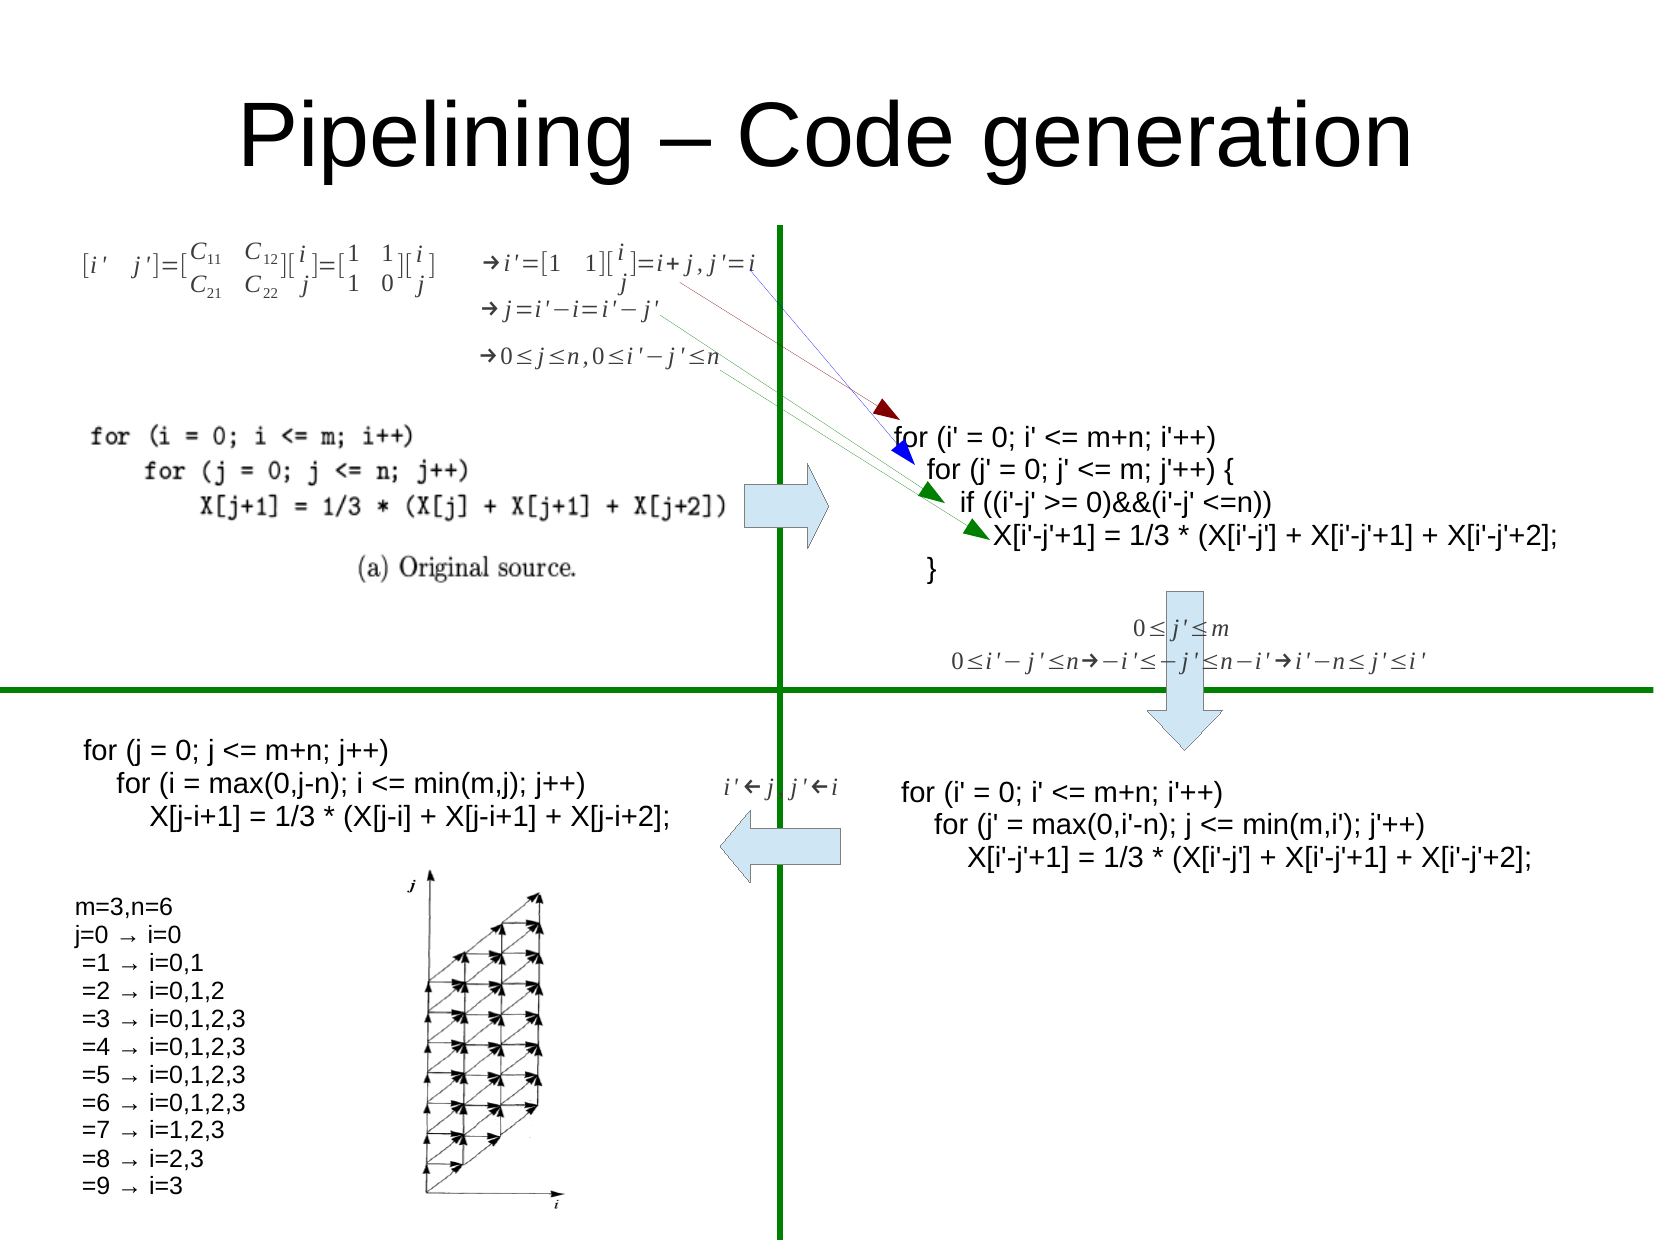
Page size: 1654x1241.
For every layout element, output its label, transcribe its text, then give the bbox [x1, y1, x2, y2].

chart [472, 342, 726, 371]
picture [403, 867, 574, 1215]
text_box [744, 463, 829, 549]
picture [81, 415, 736, 594]
chart [75, 234, 441, 302]
text_box [1147, 676, 1223, 751]
text_box m=3,n=6 j=0 → i=0 =1 → i=0,1 =2 → i=0,1,2 =3 → i=0,1,2,3 =4 → i=0,1,2,3 =5 → i=0,1,2,3 =6 → i=0,1,2,3 =7 → i=1,2,3 =8 → i=2,3 =9 → i=3 [60, 885, 358, 1208]
text_box for (i' = 0; i' <= m+n; i'++) for (j' = 0; j' <= m; j'++) { if ((i'-j' >= 0)&&(i'-j' <=n)) X[i'-j'+1] = 1/3 * (X[i'-j'] + X[i'-j'+1] + X[i'-j'+2]; } [879, 413, 1585, 592]
text_box for (i' = 0; i' <= m+n; i'++) for (j' = max(0,i'-n); j <= min(m,i'); j'++) X[i'-j'+1] = 1/3 * (X[i'-j'] + X[i'-j'+1] + X[i'-j'+2]; [886, 768, 1576, 904]
chart [717, 773, 845, 801]
text_box [1166, 591, 1204, 615]
title Pipelining – Code generation [82, 31, 1571, 239]
chart [945, 647, 1433, 676]
text_box [720, 810, 841, 883]
chart [1126, 615, 1235, 643]
chart [703, 342, 726, 357]
text_box [1166, 643, 1204, 647]
text_box for (j = 0; j <= m+n; j++) for (i = max(0,j-n); i <= min(m,j); j++) X[j-i+1] = 1/3 * (X[j-i] + X[j-i+1] + X[j-i+2]; [68, 726, 729, 862]
chart [473, 238, 762, 324]
